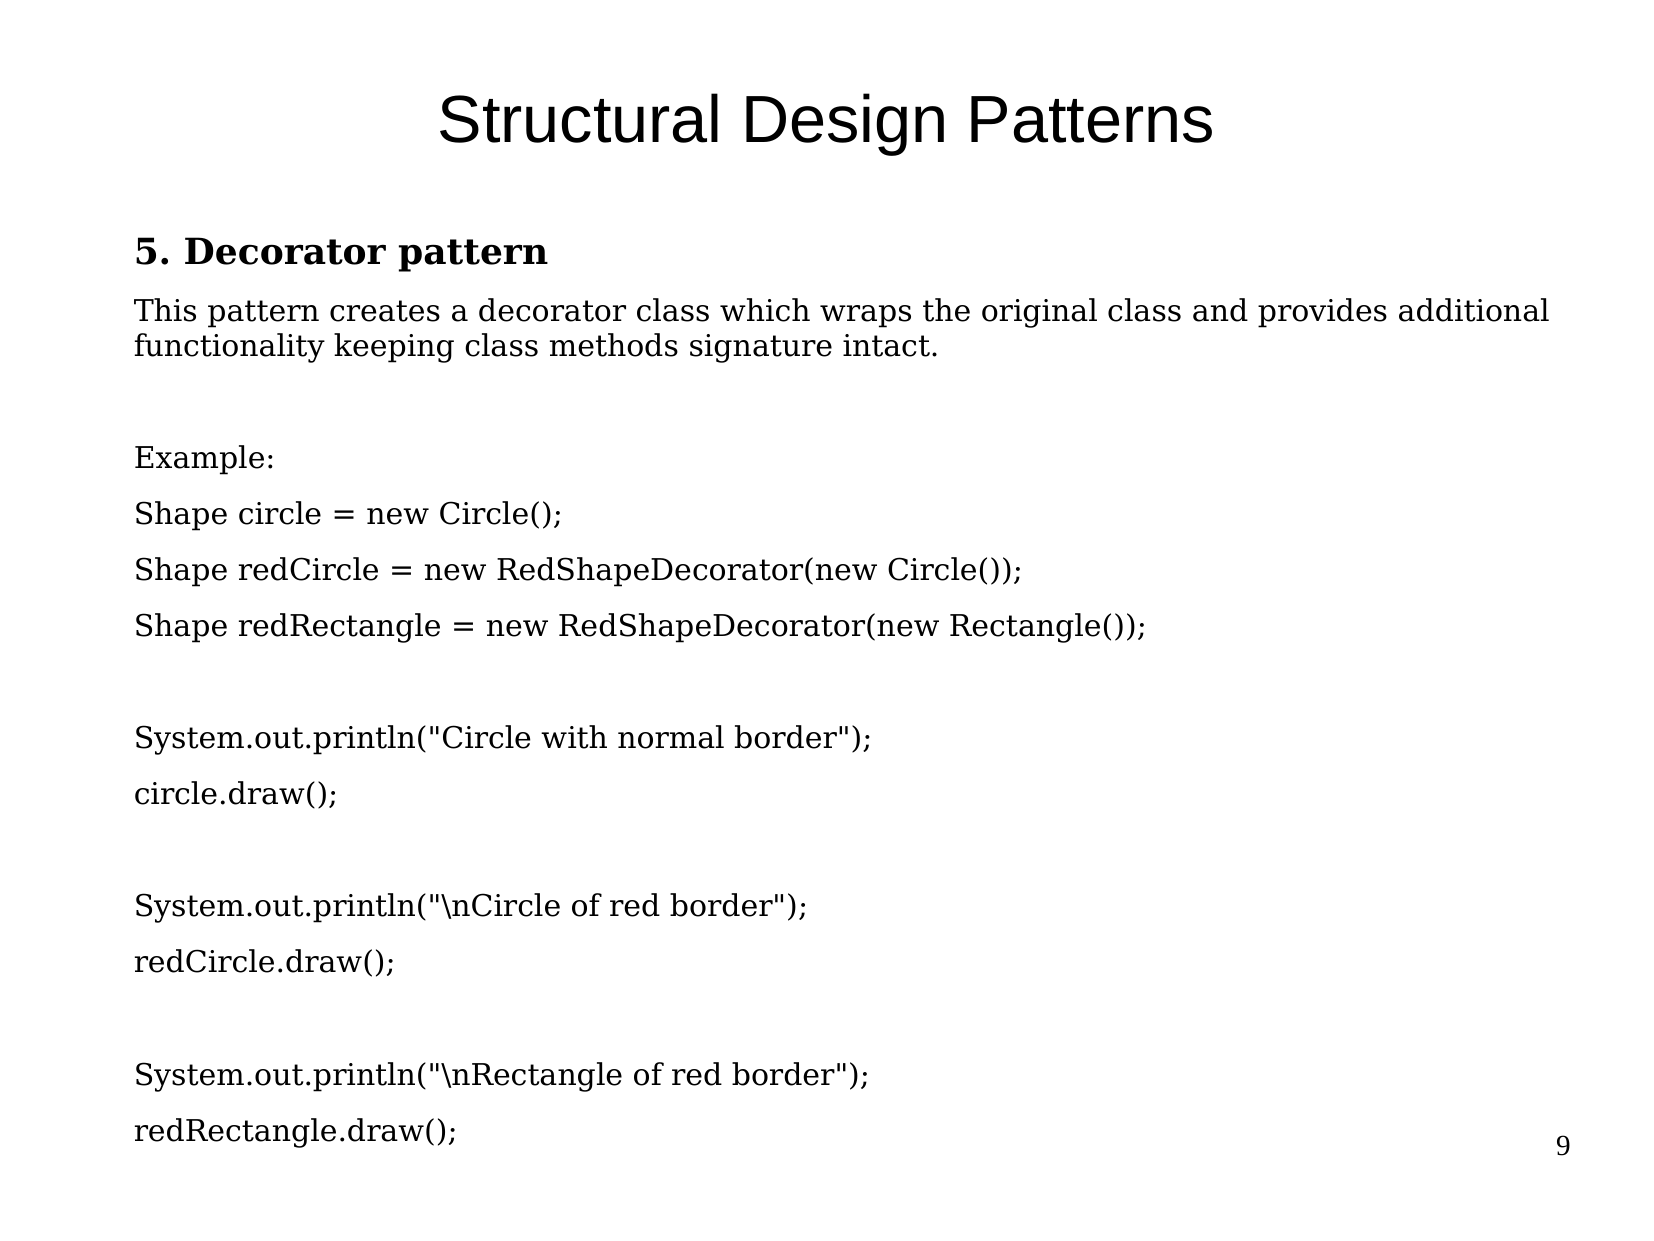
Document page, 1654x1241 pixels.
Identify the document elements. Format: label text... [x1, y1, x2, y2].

title Structural Design Patterns [82, 49, 1571, 189]
list 5. Decorator pattern This pattern creates a decorator class which wraps the original class and provides additional functionality keeping class methods signature intact. Example: Shape circle = new Circle(); Shape redCircle = new RedShapeDecorator(new Circle()); Shape redRectangle = new RedShapeDecorator(new Rectangle()); System.out.println("Circle with normal border"); circle.draw(); System.out.println("\nCircle of red border"); redCircle.draw(); System.out.println("\nRectangle of red border"); redRectangle.draw(); [82, 230, 1571, 1164]
